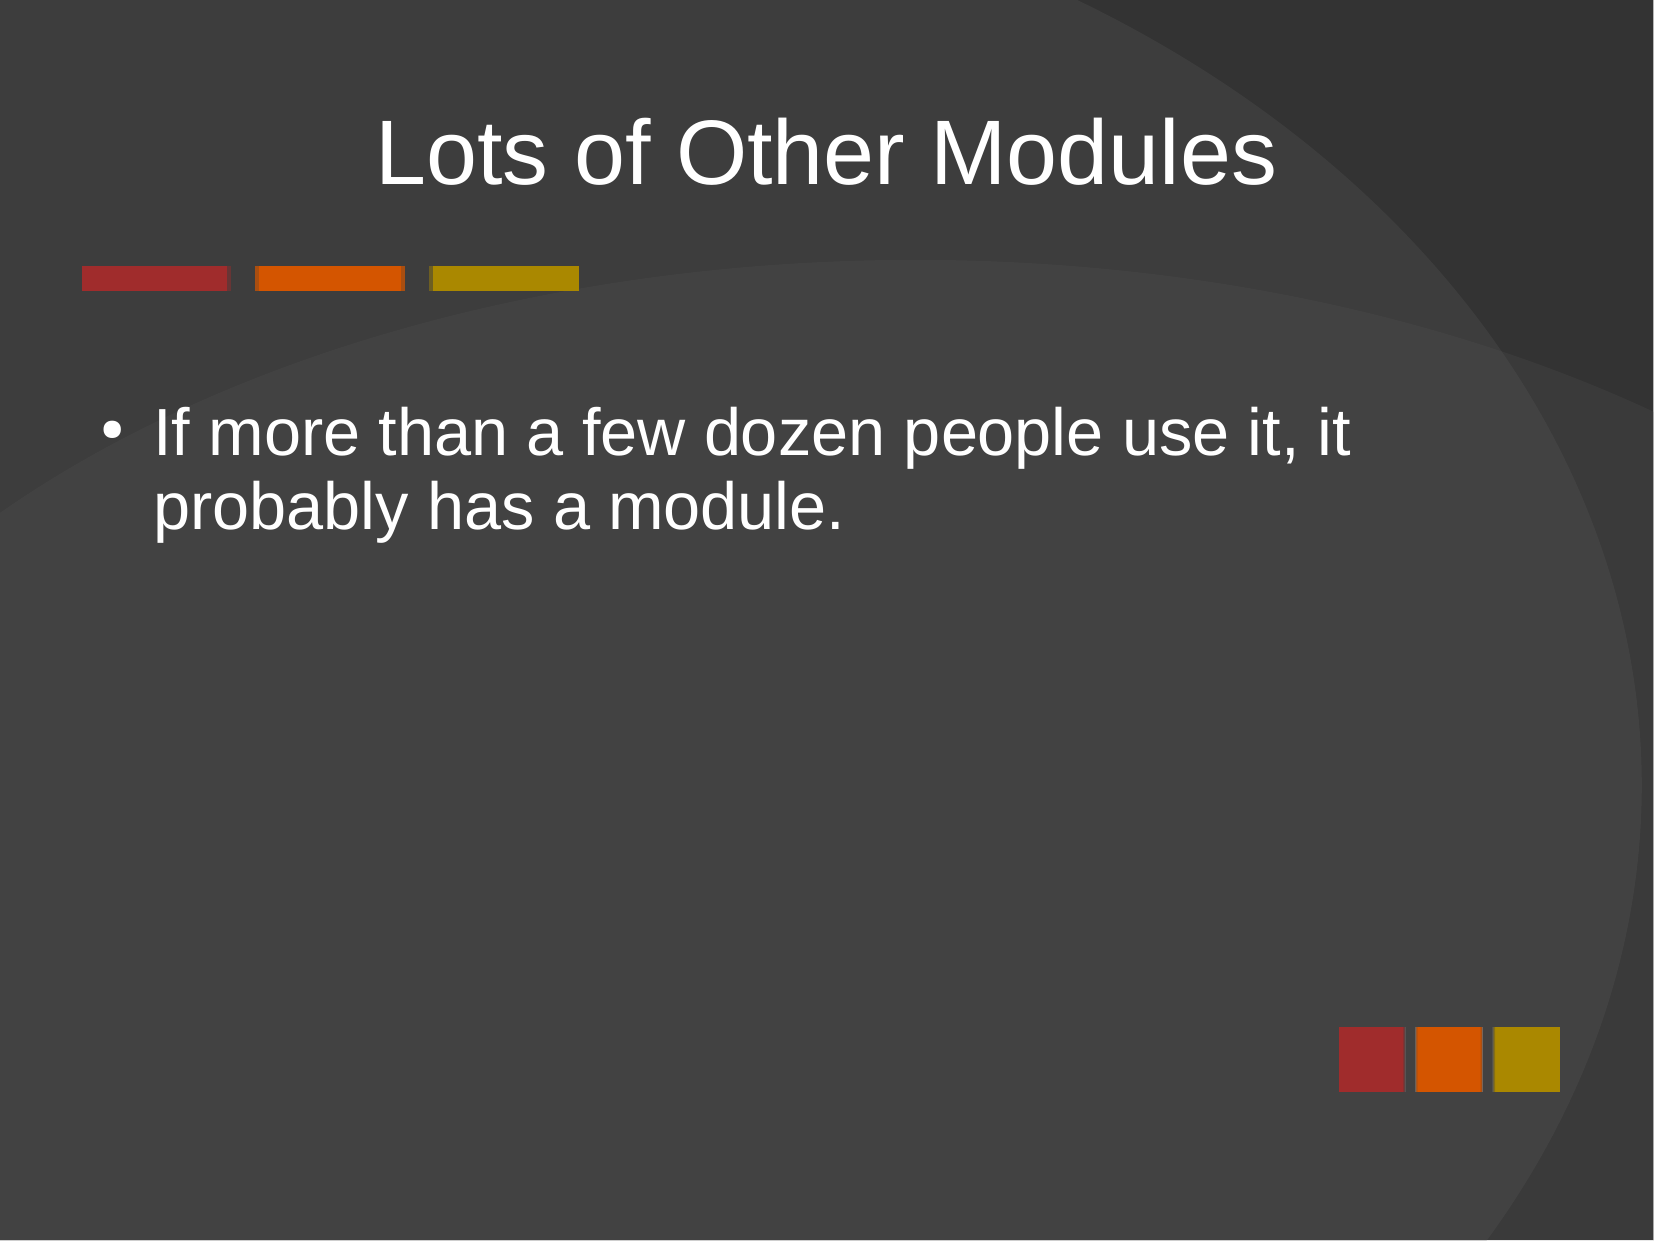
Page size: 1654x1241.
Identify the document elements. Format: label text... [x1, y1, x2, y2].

list If more than a few dozen people use it, it probably has a module. [82, 290, 1571, 1010]
title Lots of Other Modules [82, 49, 1571, 257]
picture [82, 266, 579, 290]
picture [1339, 1027, 1560, 1092]
